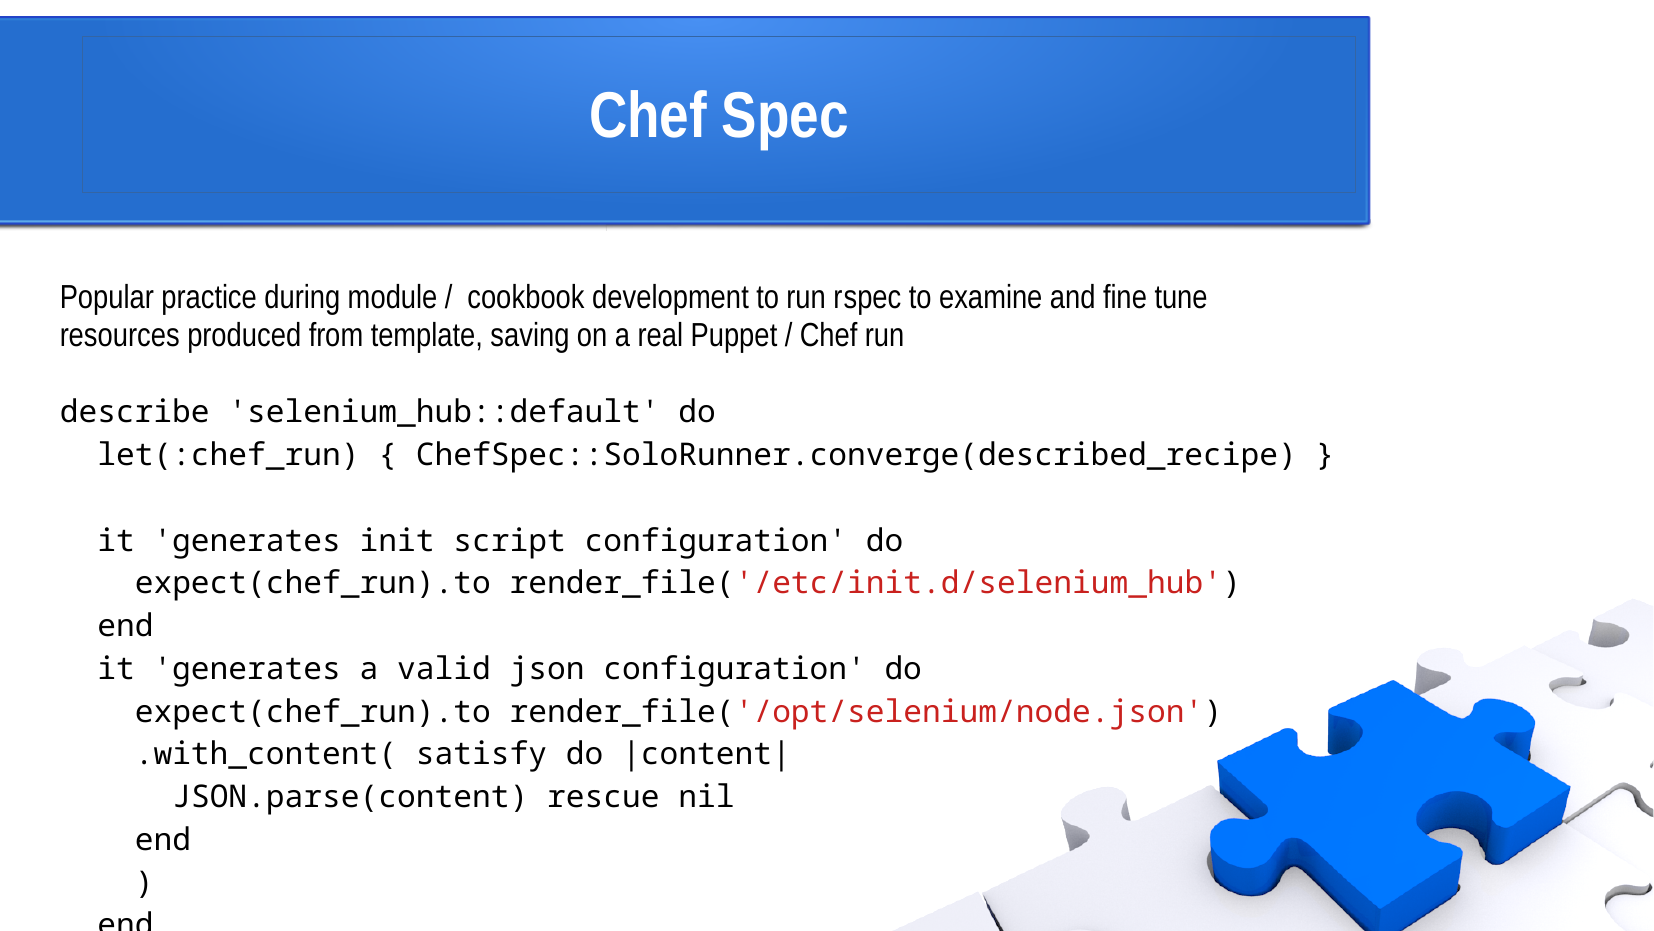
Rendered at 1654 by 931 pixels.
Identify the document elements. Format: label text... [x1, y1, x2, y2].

picture [0, 16, 1375, 231]
text_box describe 'selenium_hub::default' do let(:chef_run) { ChefSpec::SoloRunner.converge(described_recipe) } it 'generates init script configuration' do expect(chef_run).to render_file('/etc/init.d/selenium_hub') end it 'generates a valid json configuration' do expect(chef_run).to render_file('/opt/selenium/node.json') .with_content( satisfy do |content| JSON.parse(content) rescue nil end ) end end [45, 381, 1654, 931]
title Chef Spec [82, 36, 1356, 193]
text_box Popular practice during module / cookbook development to run rspec to examine and fine tune resources produced from template, saving on a real Puppet / Chef run [45, 270, 1246, 348]
